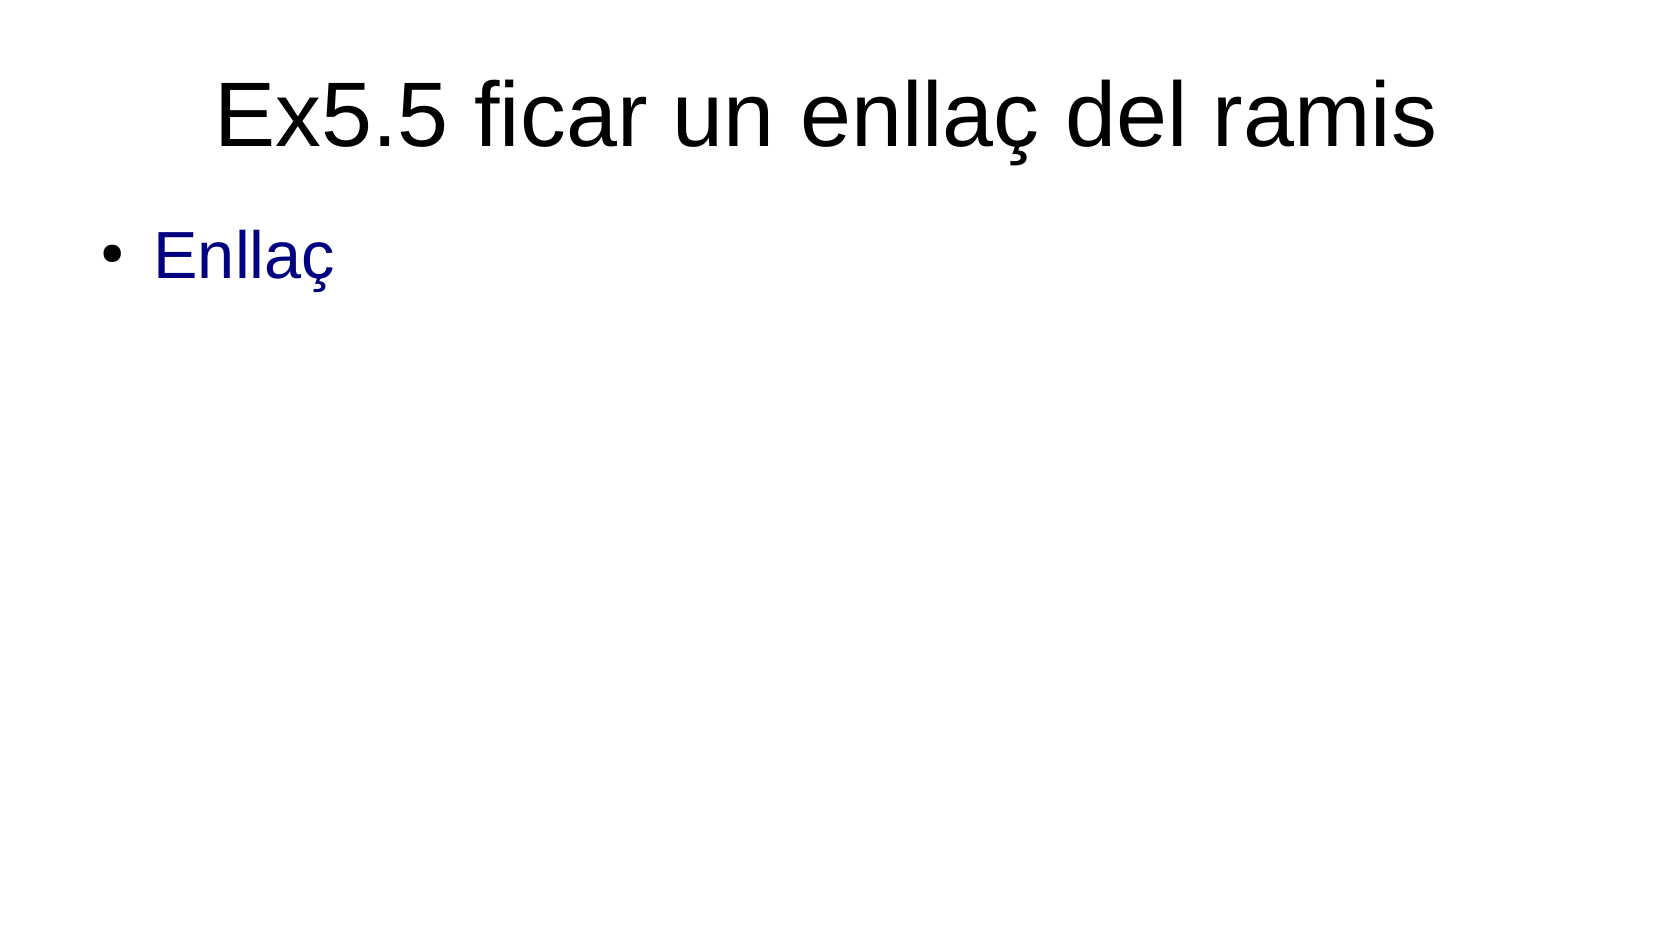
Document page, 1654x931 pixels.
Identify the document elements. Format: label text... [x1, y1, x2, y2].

title Ex5.5 ficar un enllaç del ramis [82, 37, 1571, 193]
list Enllaç [82, 217, 1571, 758]
